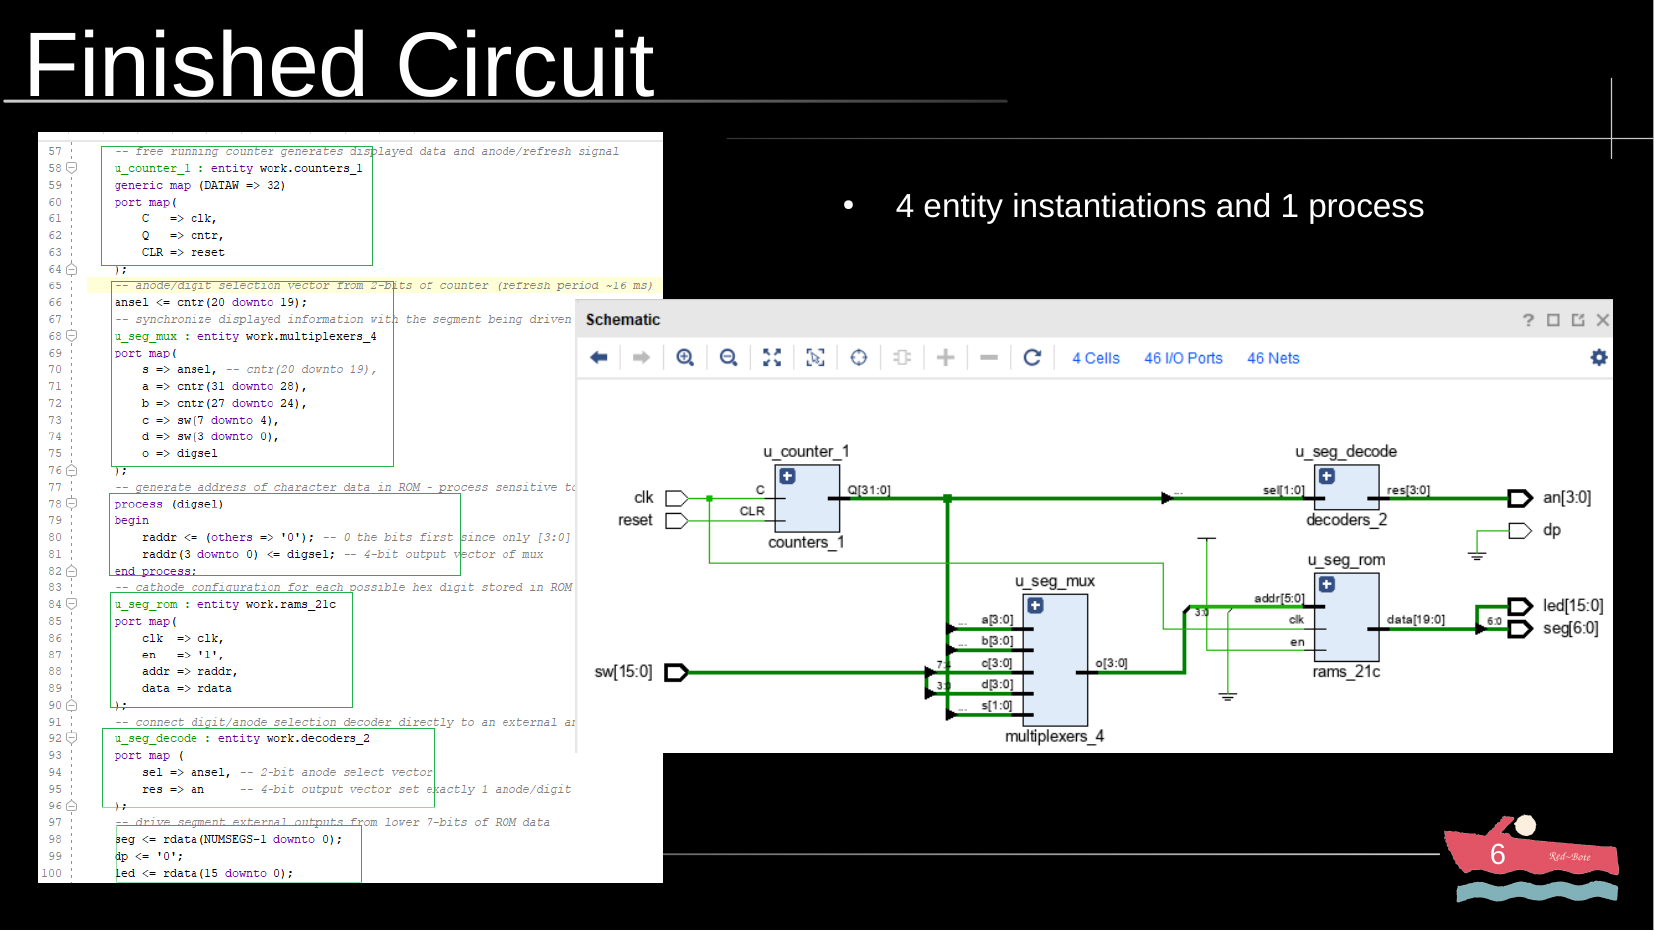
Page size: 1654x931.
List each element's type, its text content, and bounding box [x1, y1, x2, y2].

picture [38, 132, 1613, 883]
list 4 entity instantiations and 1 process [825, 187, 1463, 263]
title Finished Circuit [23, 11, 1589, 119]
picture [1440, 807, 1625, 908]
